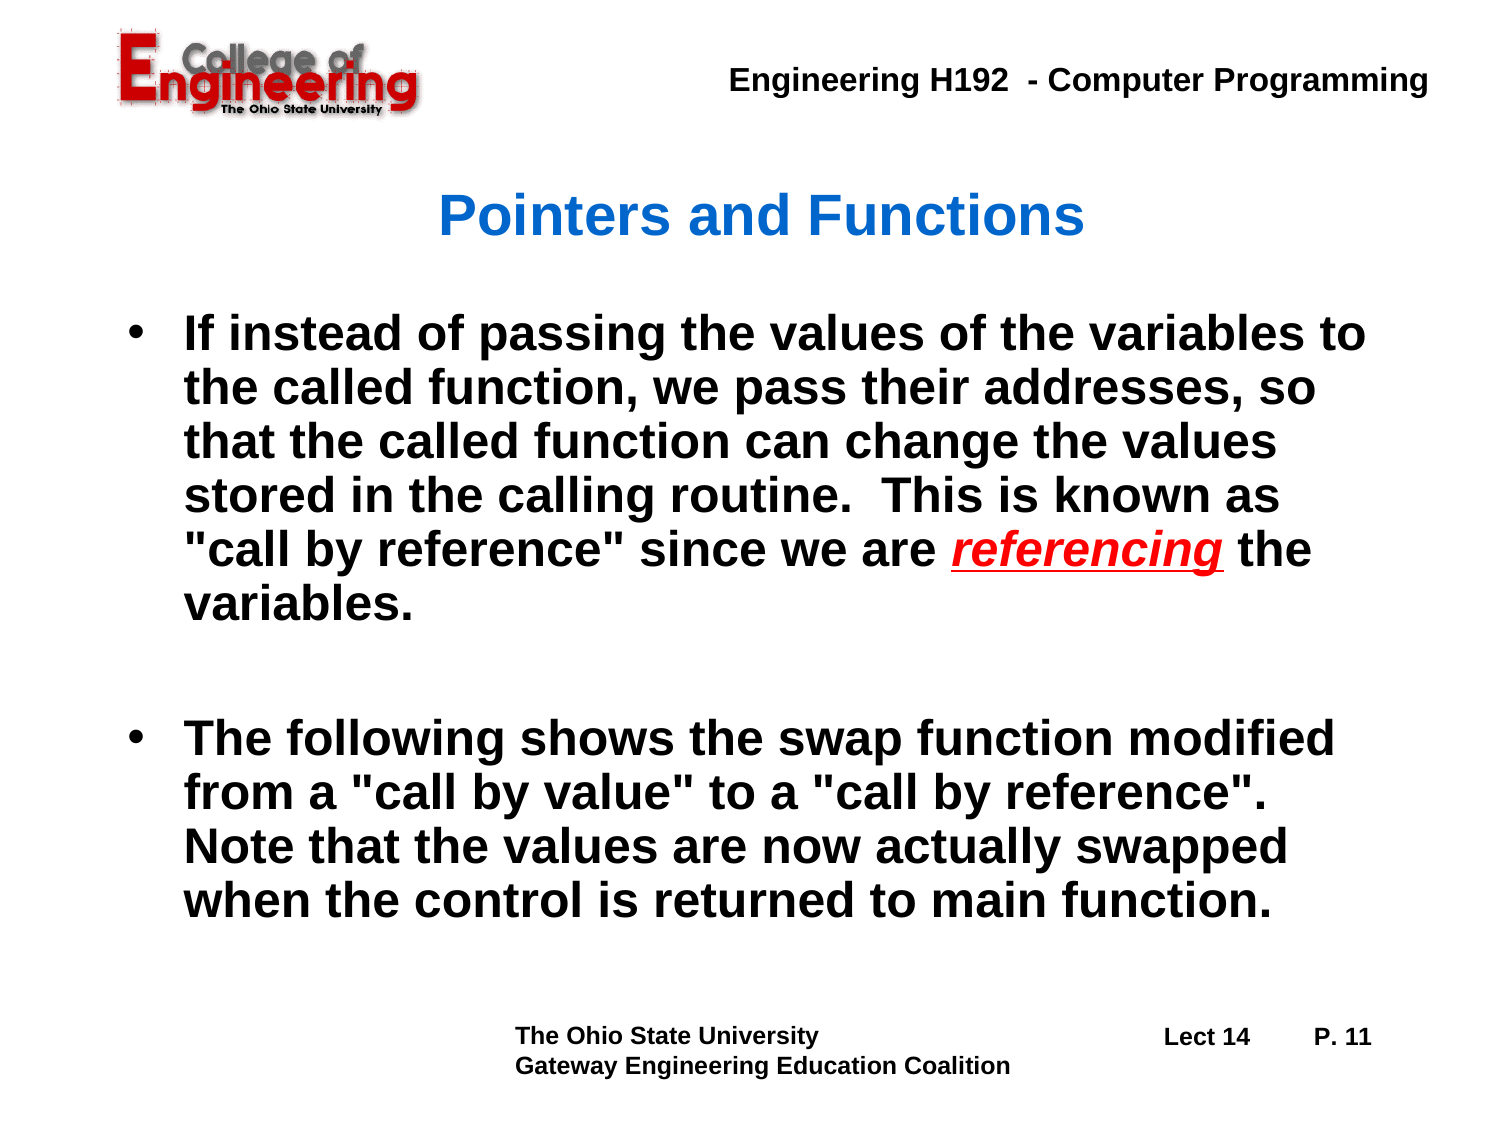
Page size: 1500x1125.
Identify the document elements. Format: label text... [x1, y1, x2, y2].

list If instead of passing the values of the variables to the called function, we pass their addresses, so that the called function can change the values stored in the calling routine. This is known as "call by reference" since we are referencing the variables. The following shows the swap function modified from a "call by value" to a "call by reference". Note that the values are now actually swapped when the control is returned to main function. [112, 299, 1388, 976]
title Pointers and Functions [125, 174, 1401, 250]
